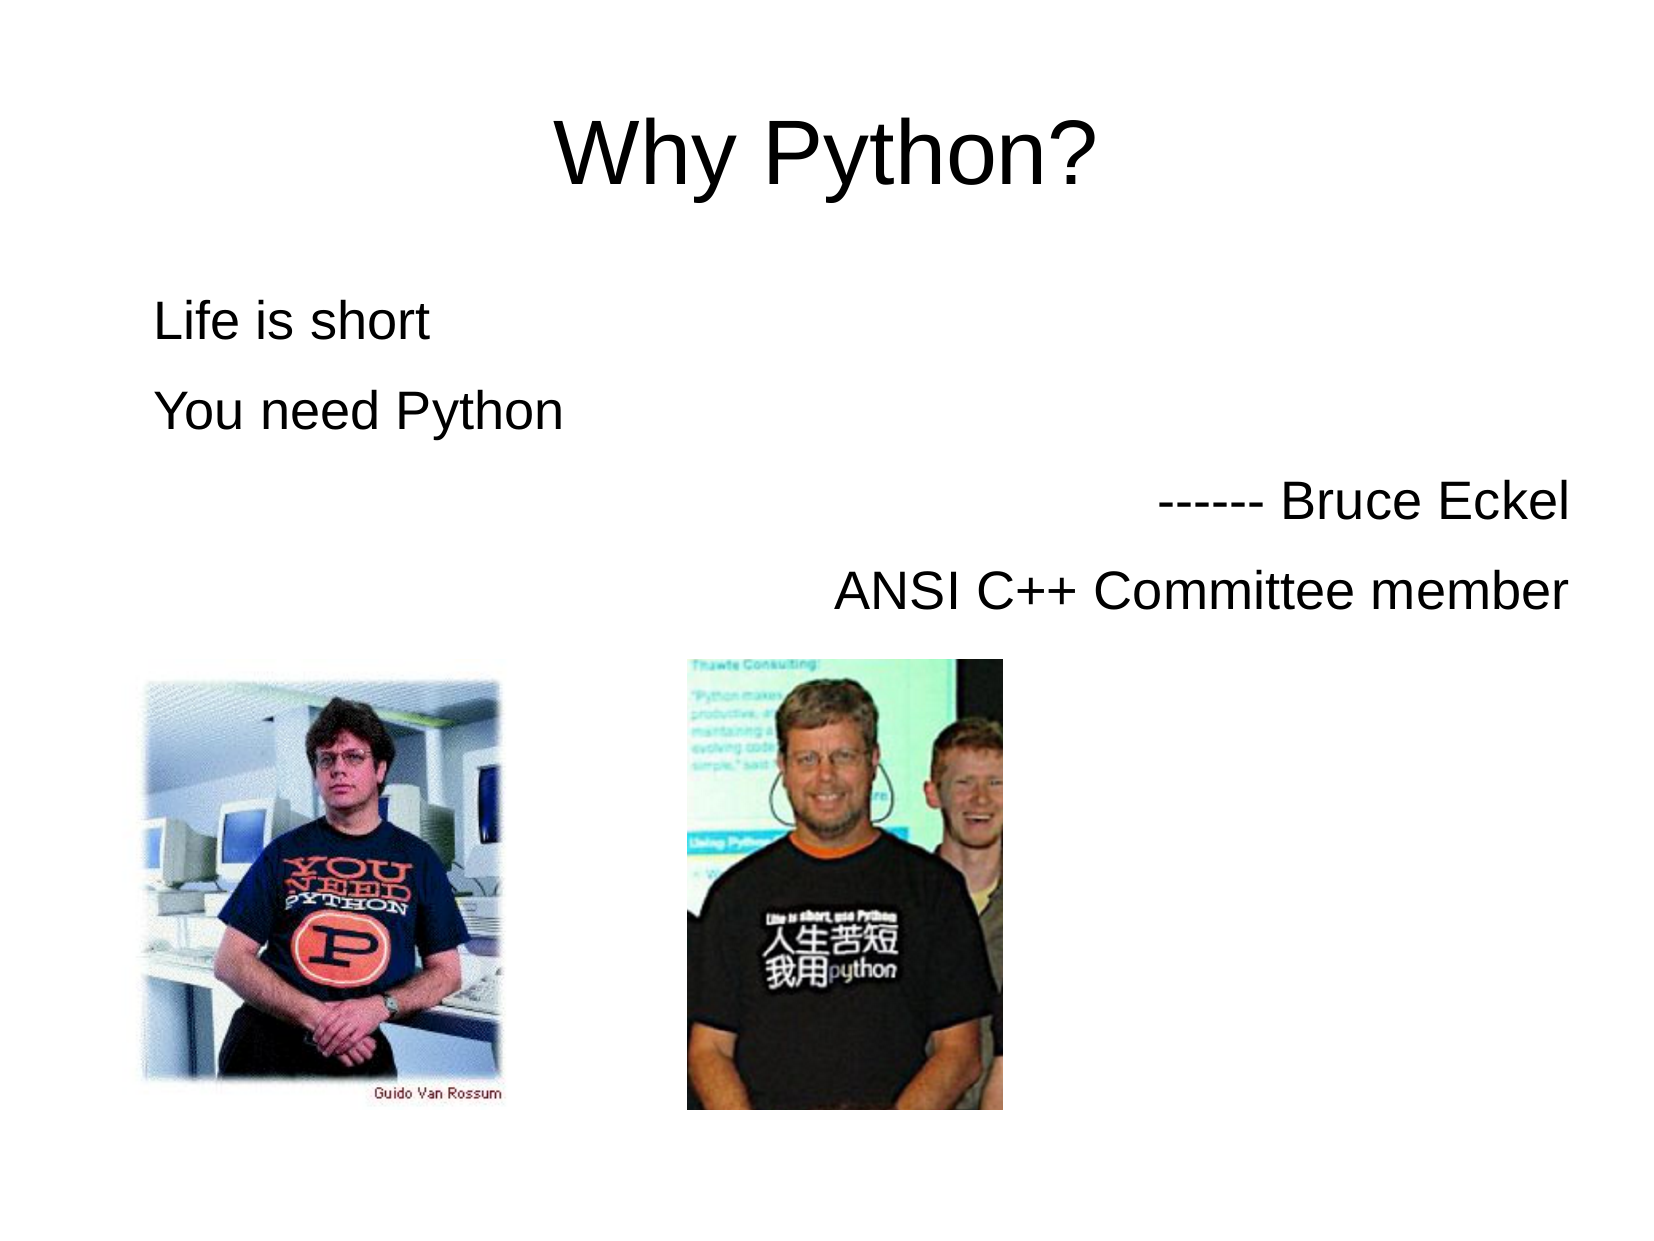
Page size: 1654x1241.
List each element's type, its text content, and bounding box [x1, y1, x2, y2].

title Why Python? [82, 49, 1571, 257]
list Life is short You need Python ------ Bruce Eckel ANSI C++ Committee member [82, 290, 1571, 1010]
picture [687, 659, 1005, 1110]
picture [98, 659, 546, 1110]
